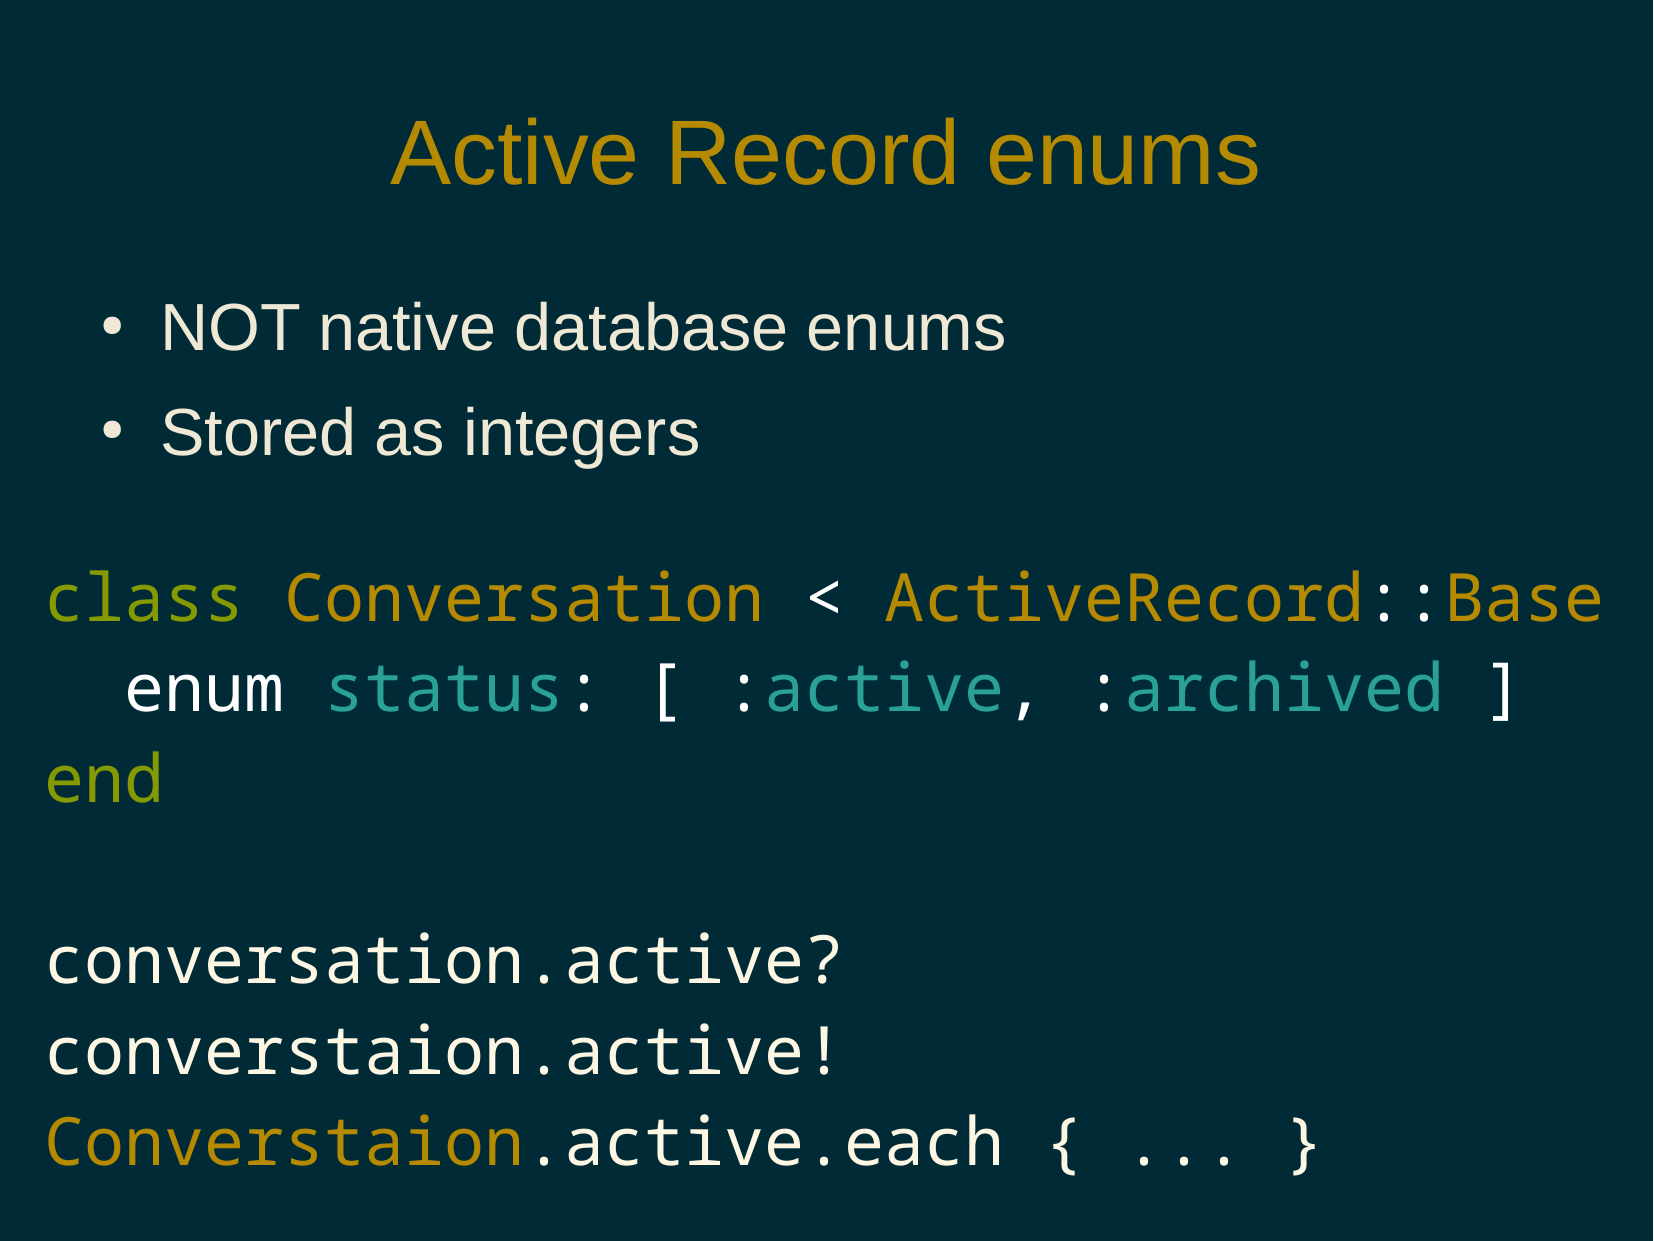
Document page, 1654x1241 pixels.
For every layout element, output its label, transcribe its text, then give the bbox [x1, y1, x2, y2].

text_box class Conversation < ActiveRecord::Base enum status: [ :active, :archived ] end conversation.active? converstaion.active! Converstaion.active.each { ... } [30, 542, 1620, 1145]
title Active Record enums [82, 49, 1571, 257]
list NOT native database enums Stored as integers [82, 290, 1571, 542]
